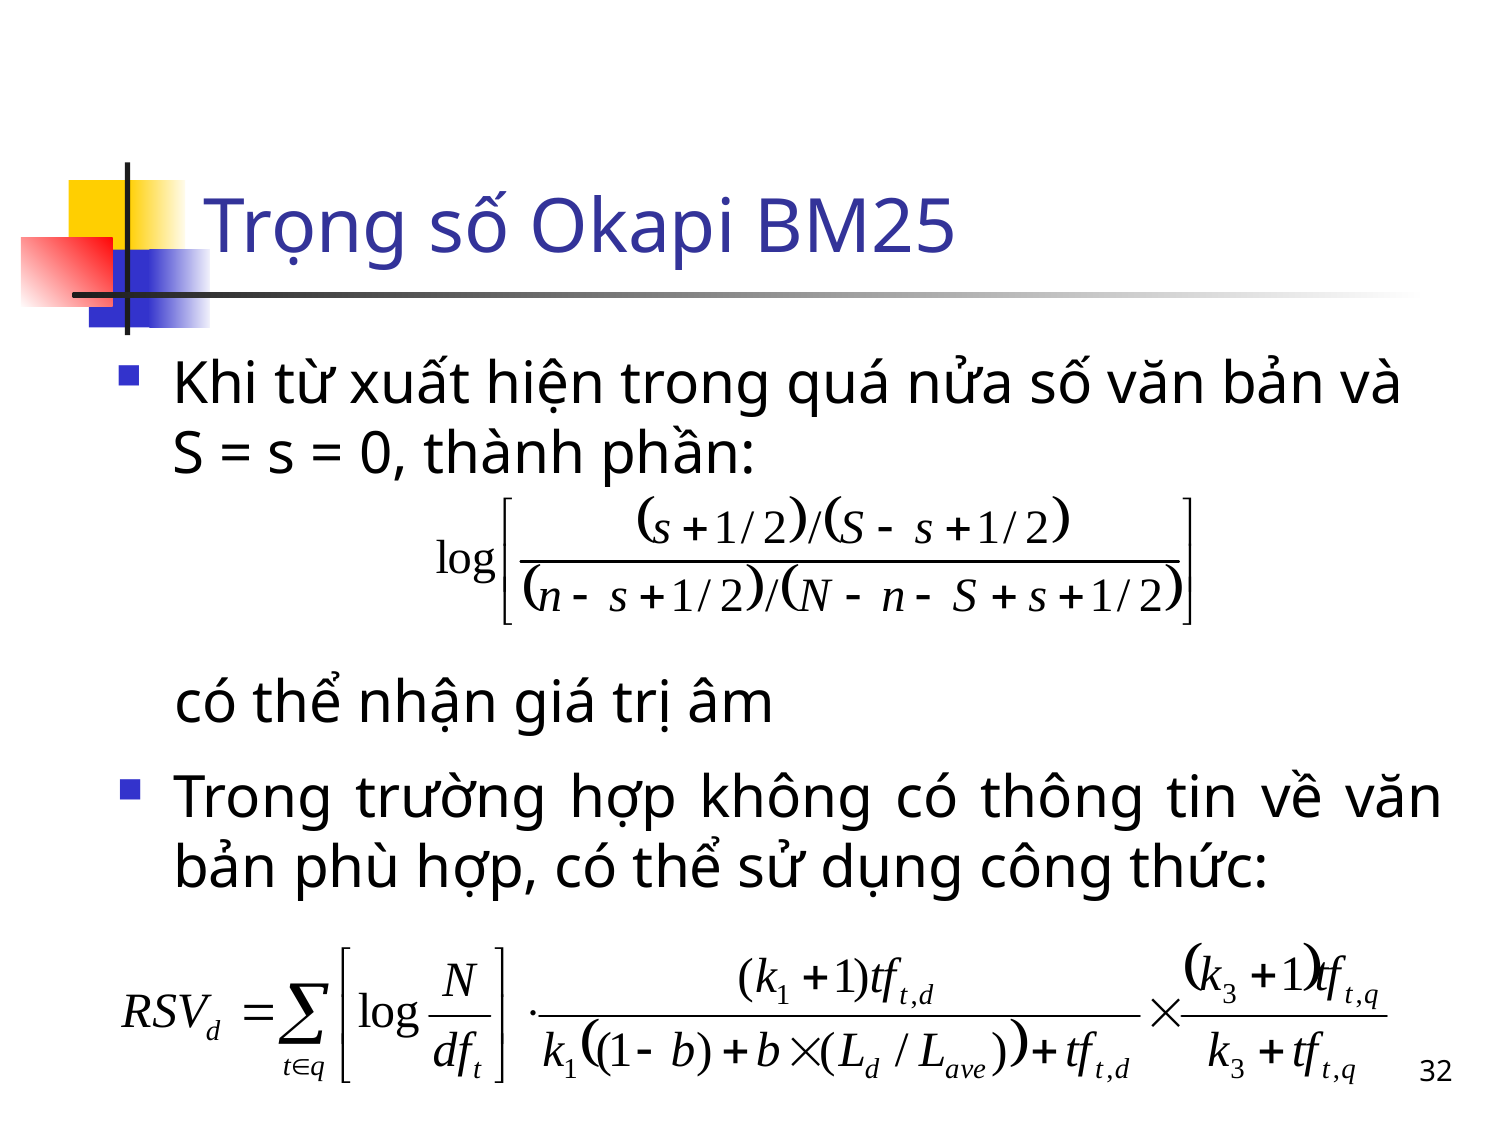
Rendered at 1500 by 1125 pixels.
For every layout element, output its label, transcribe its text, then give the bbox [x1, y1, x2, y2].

title Trọng số Okapi BM25 [188, 35, 1468, 275]
slide_number <number> [1155, 1024, 1468, 1100]
picture [429, 489, 1209, 634]
list Trong trường hợp không có thông tin về văn bản phù hợp, có thể sử dụng công thức: [101, 751, 1459, 948]
text_box có thể nhận giá trị âm [159, 656, 1387, 752]
text_box Khi từ xuất hiện trong quá nửa số văn bản và S = s = 0, thành phần: [101, 338, 1447, 535]
picture [112, 937, 1396, 1094]
